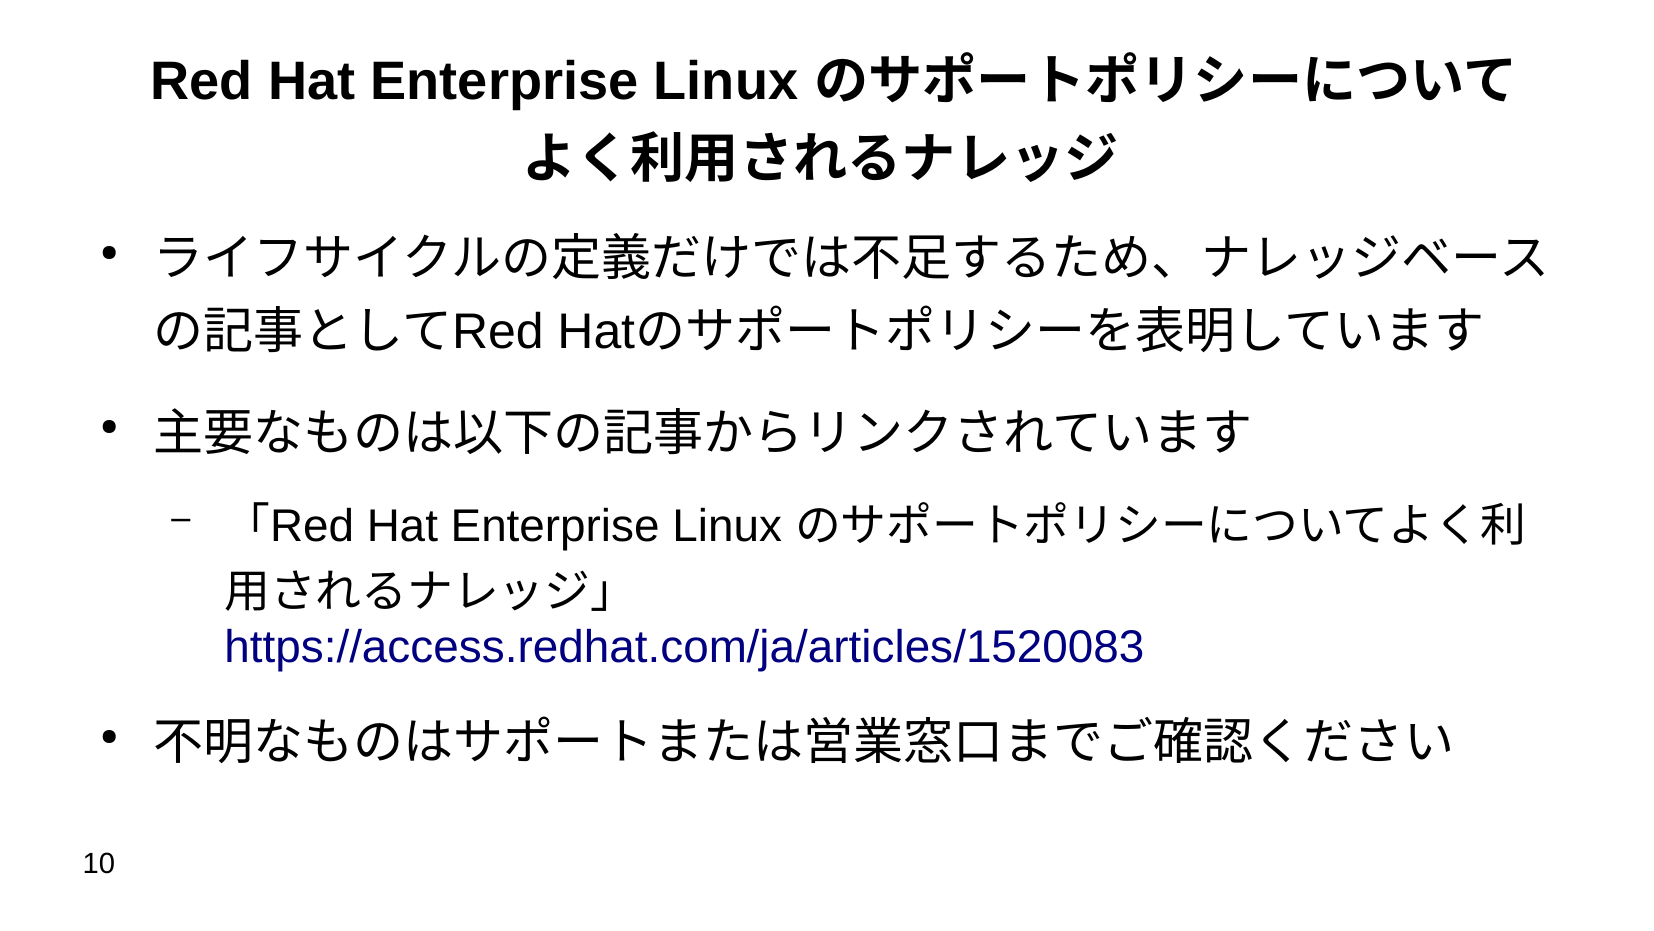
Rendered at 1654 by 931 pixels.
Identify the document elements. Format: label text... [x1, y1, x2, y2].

list ライフサイクルの定義だけでは不足するため、ナレッジベースの記事としてRed Hatのサポートポリシーを表明しています 主要なものは以下の記事からリンクされています 「Red Hat Enterprise Linux のサポートポリシーについてよく利用されるナレッジ」 https://access.redhat.com/ja/articles/1520083 不明なものはサポートまたは営業窓口までご確認ください [82, 217, 1565, 827]
title Red Hat Enterprise Linux のサポートポリシーについて よく利用されるナレッジ [82, 36, 1571, 194]
